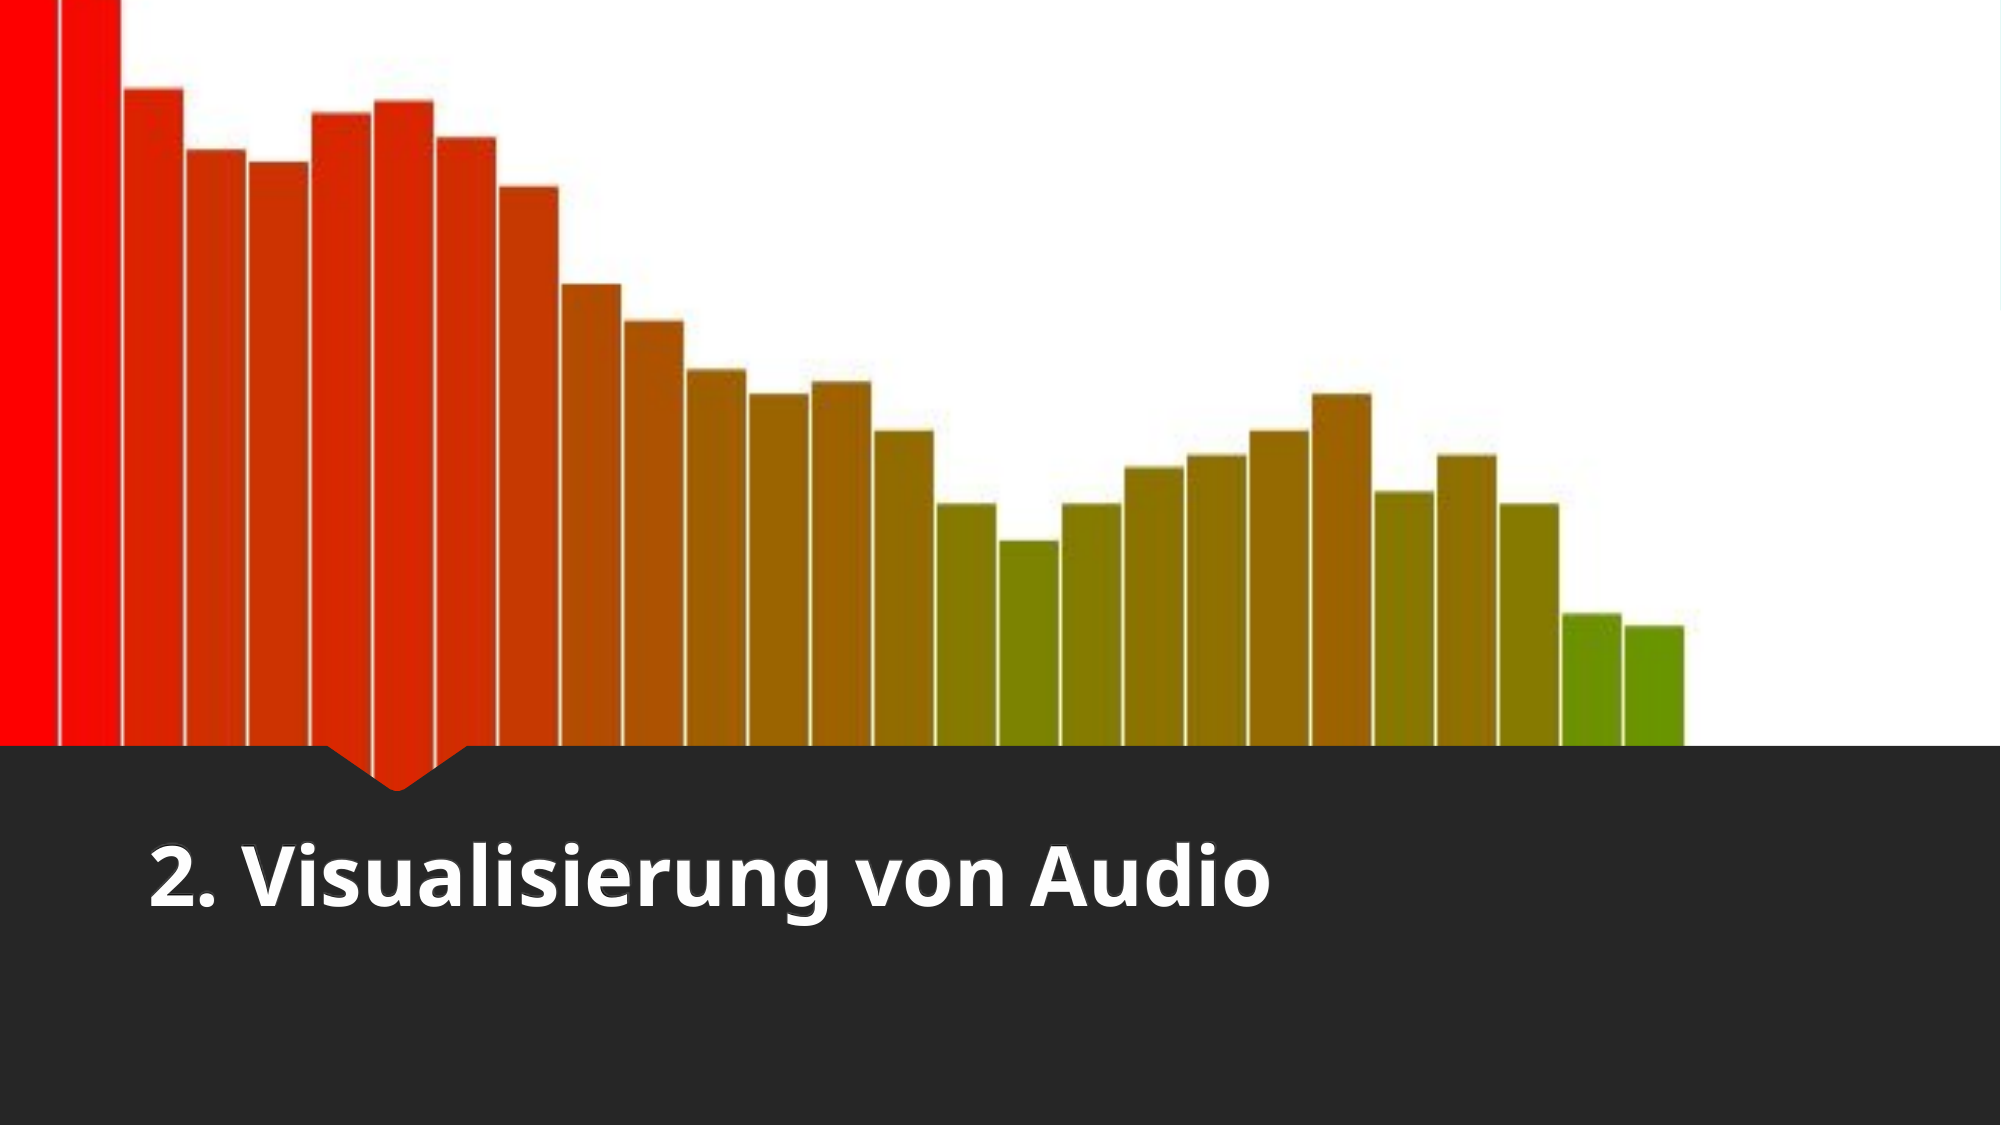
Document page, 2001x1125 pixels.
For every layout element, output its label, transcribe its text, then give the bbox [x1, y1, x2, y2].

title 2. Visualisierung von Audio [133, 803, 1868, 931]
text_box [0, 745, 2000, 1125]
picture [0, 0, 2000, 791]
